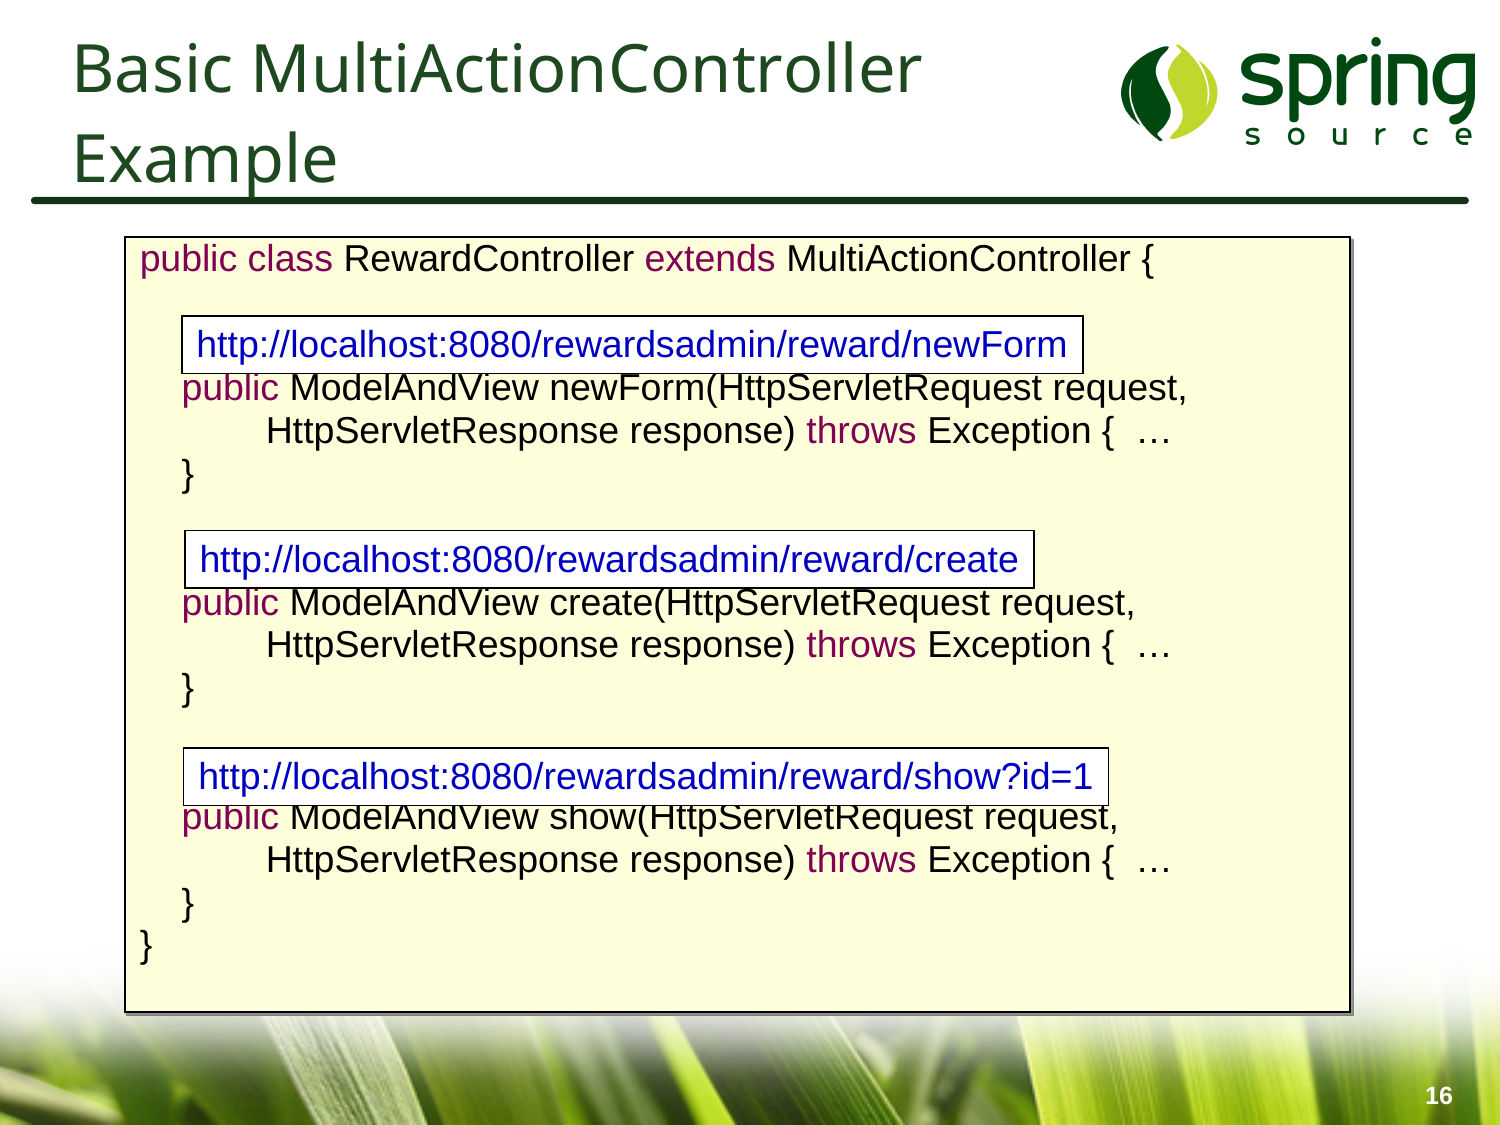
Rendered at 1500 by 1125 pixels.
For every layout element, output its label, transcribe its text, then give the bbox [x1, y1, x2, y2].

title Basic MultiActionController Example [56, 13, 1089, 191]
text_box http://localhost:8080/rewardsadmin/reward/create [184, 530, 1034, 588]
text_box public class RewardController extends MultiActionController { public ModelAndView newForm(HttpServletRequest request, HttpServletResponse response) throws Exception { … } public ModelAndView create(HttpServletRequest request, HttpServletResponse response) throws Exception { … } public ModelAndView show(HttpServletRequest request, HttpServletResponse response) throws Exception { … } } [124, 237, 1351, 1013]
picture [0, 944, 1500, 1125]
text_box http://localhost:8080/rewardsadmin/reward/newForm [181, 316, 1083, 374]
text_box http://localhost:8080/rewardsadmin/reward/show?id=1 [183, 747, 1109, 806]
picture [1121, 37, 1475, 145]
